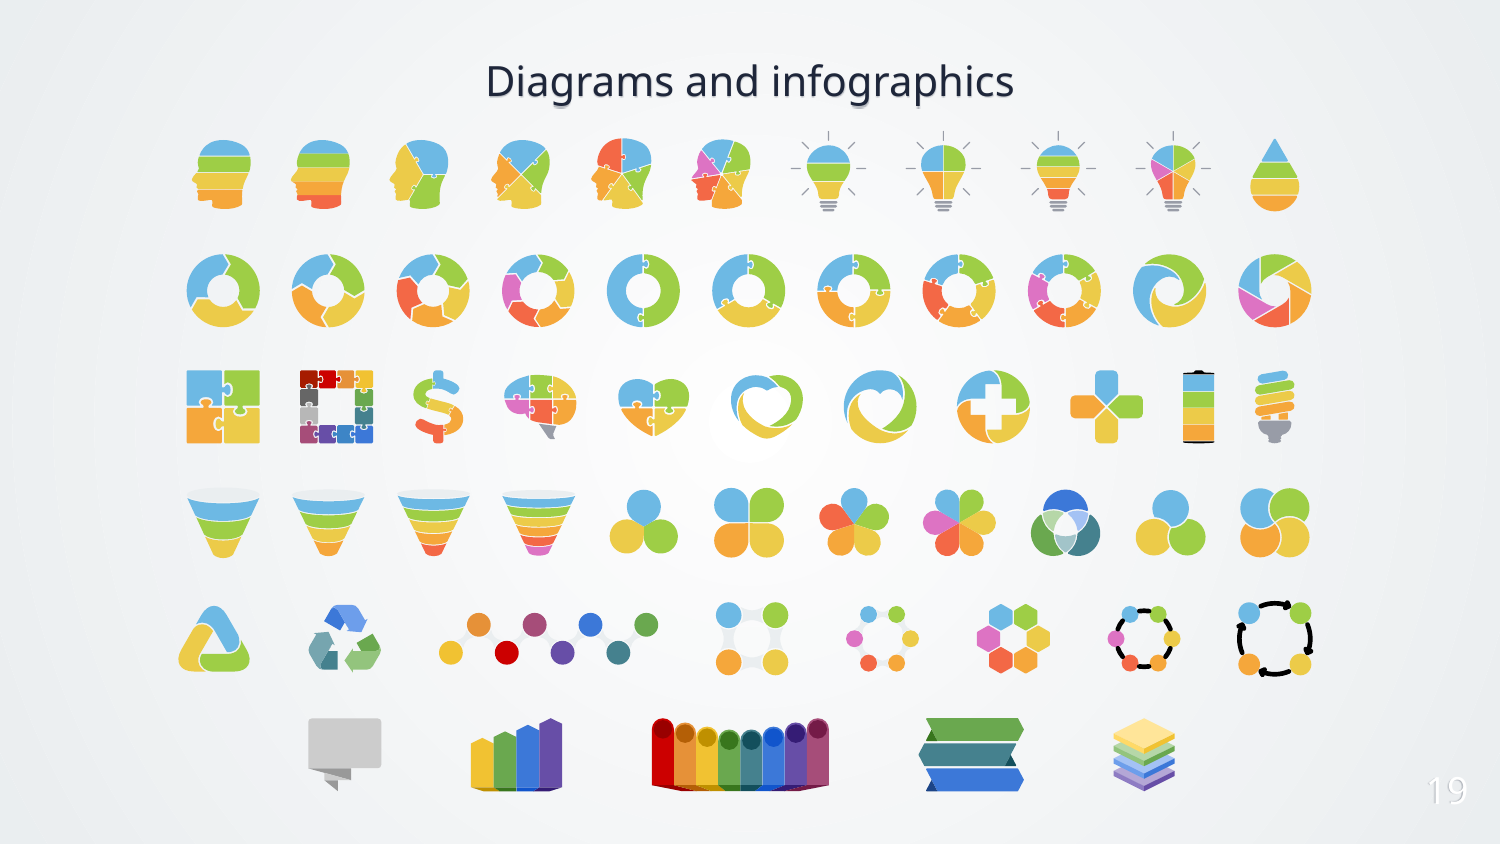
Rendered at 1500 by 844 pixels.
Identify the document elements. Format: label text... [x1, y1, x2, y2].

text_box [956, 370, 1030, 444]
text_box [1238, 602, 1261, 625]
text_box [934, 201, 953, 212]
text_box [801, 141, 809, 150]
text_box [502, 254, 575, 328]
text_box [731, 375, 803, 439]
text_box [1289, 653, 1312, 676]
text_box [308, 631, 338, 670]
text_box [324, 604, 368, 633]
text_box [918, 743, 1017, 767]
text_box [926, 718, 1024, 742]
text_box [344, 633, 381, 673]
text_box [922, 489, 996, 557]
text_box [916, 141, 924, 150]
text_box [846, 605, 920, 672]
text_box <number> [1378, 761, 1469, 814]
text_box [921, 145, 966, 200]
text_box [1254, 370, 1295, 444]
text_box [439, 612, 659, 665]
text_box [1150, 145, 1196, 200]
text_box [591, 138, 652, 209]
text_box [916, 188, 924, 196]
text_box [389, 139, 449, 209]
text_box Diagrams and infographics [140, 40, 1360, 106]
text_box [715, 602, 789, 676]
text_box [962, 188, 971, 196]
text_box [962, 141, 971, 150]
text_box [1133, 254, 1207, 328]
text_box [1107, 630, 1125, 648]
text_box [1192, 141, 1200, 150]
text_box [848, 188, 856, 196]
text_box [491, 140, 550, 209]
text_box [606, 254, 680, 328]
text_box [300, 370, 374, 444]
text_box [1146, 188, 1154, 196]
text_box [926, 768, 1024, 792]
text_box [186, 370, 260, 444]
text_box [1135, 490, 1206, 556]
text_box [1030, 489, 1101, 557]
text_box [1027, 254, 1101, 328]
text_box [504, 374, 577, 440]
text_box [186, 254, 260, 328]
text_box [1031, 141, 1039, 150]
text_box [191, 139, 251, 209]
text_box [1149, 605, 1167, 623]
text_box [1238, 254, 1312, 328]
text_box [1036, 145, 1080, 200]
text_box [1149, 654, 1167, 672]
text_box [819, 488, 889, 556]
text_box [817, 254, 891, 328]
text_box [806, 145, 851, 200]
text_box [1121, 605, 1139, 623]
text_box [178, 605, 250, 672]
text_box [1146, 141, 1154, 150]
text_box [1289, 602, 1312, 625]
text_box [712, 254, 786, 328]
text_box [186, 487, 260, 559]
text_box [470, 718, 563, 792]
text_box [396, 489, 471, 557]
text_box [1252, 138, 1298, 178]
text_box [801, 188, 809, 196]
text_box [1070, 370, 1143, 444]
text_box [609, 489, 678, 554]
text_box [1077, 188, 1086, 196]
text_box [1113, 718, 1175, 792]
text_box [308, 718, 382, 792]
text_box [819, 201, 838, 212]
text_box [1049, 201, 1068, 212]
text_box [396, 254, 470, 328]
text_box [976, 604, 1013, 674]
text_box [1077, 141, 1086, 150]
text_box [1121, 654, 1139, 672]
text_box [1014, 604, 1050, 674]
text_box [502, 489, 576, 556]
text_box [1250, 179, 1300, 212]
text_box [618, 378, 690, 437]
text_box [1183, 370, 1215, 444]
text_box [714, 487, 784, 558]
text_box [1240, 488, 1310, 558]
text_box [291, 254, 365, 328]
text_box [1192, 188, 1201, 196]
text_box [1164, 201, 1183, 212]
text_box [843, 370, 917, 444]
text_box [922, 254, 996, 328]
text_box [290, 140, 350, 209]
text_box [691, 139, 751, 209]
text_box [1238, 653, 1261, 676]
text_box [1031, 188, 1039, 196]
text_box [1163, 630, 1181, 648]
text_box [291, 489, 365, 557]
text_box [847, 141, 856, 150]
text_box [651, 718, 829, 792]
text_box [413, 370, 464, 444]
